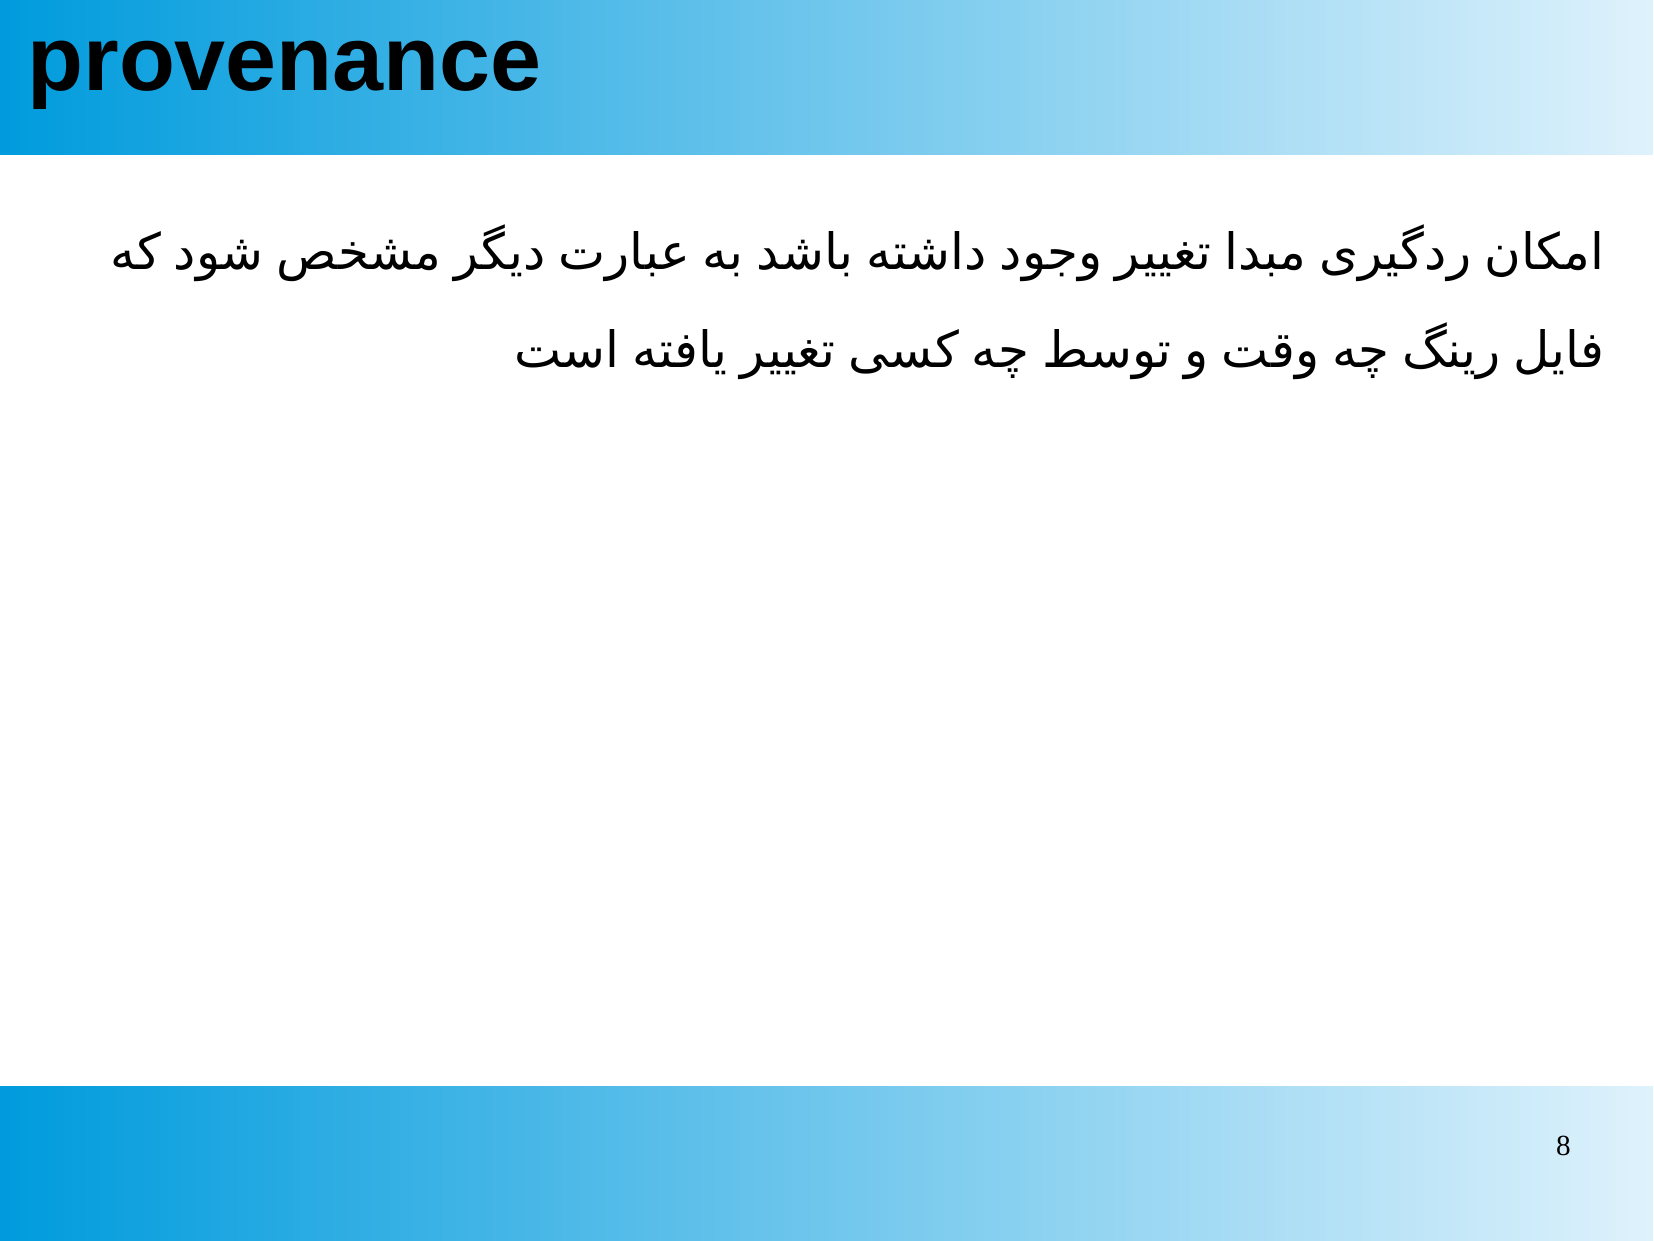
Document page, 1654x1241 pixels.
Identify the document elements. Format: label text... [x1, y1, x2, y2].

text_box امکان ردگیری مبدا تغییر وجود داشته باشد به عبارت دیگر مشخص شود که فایل رینگ چه وقت و توسط چه کسی تغییر یافته است [60, 185, 1621, 350]
text_box provenance [12, 0, 808, 133]
